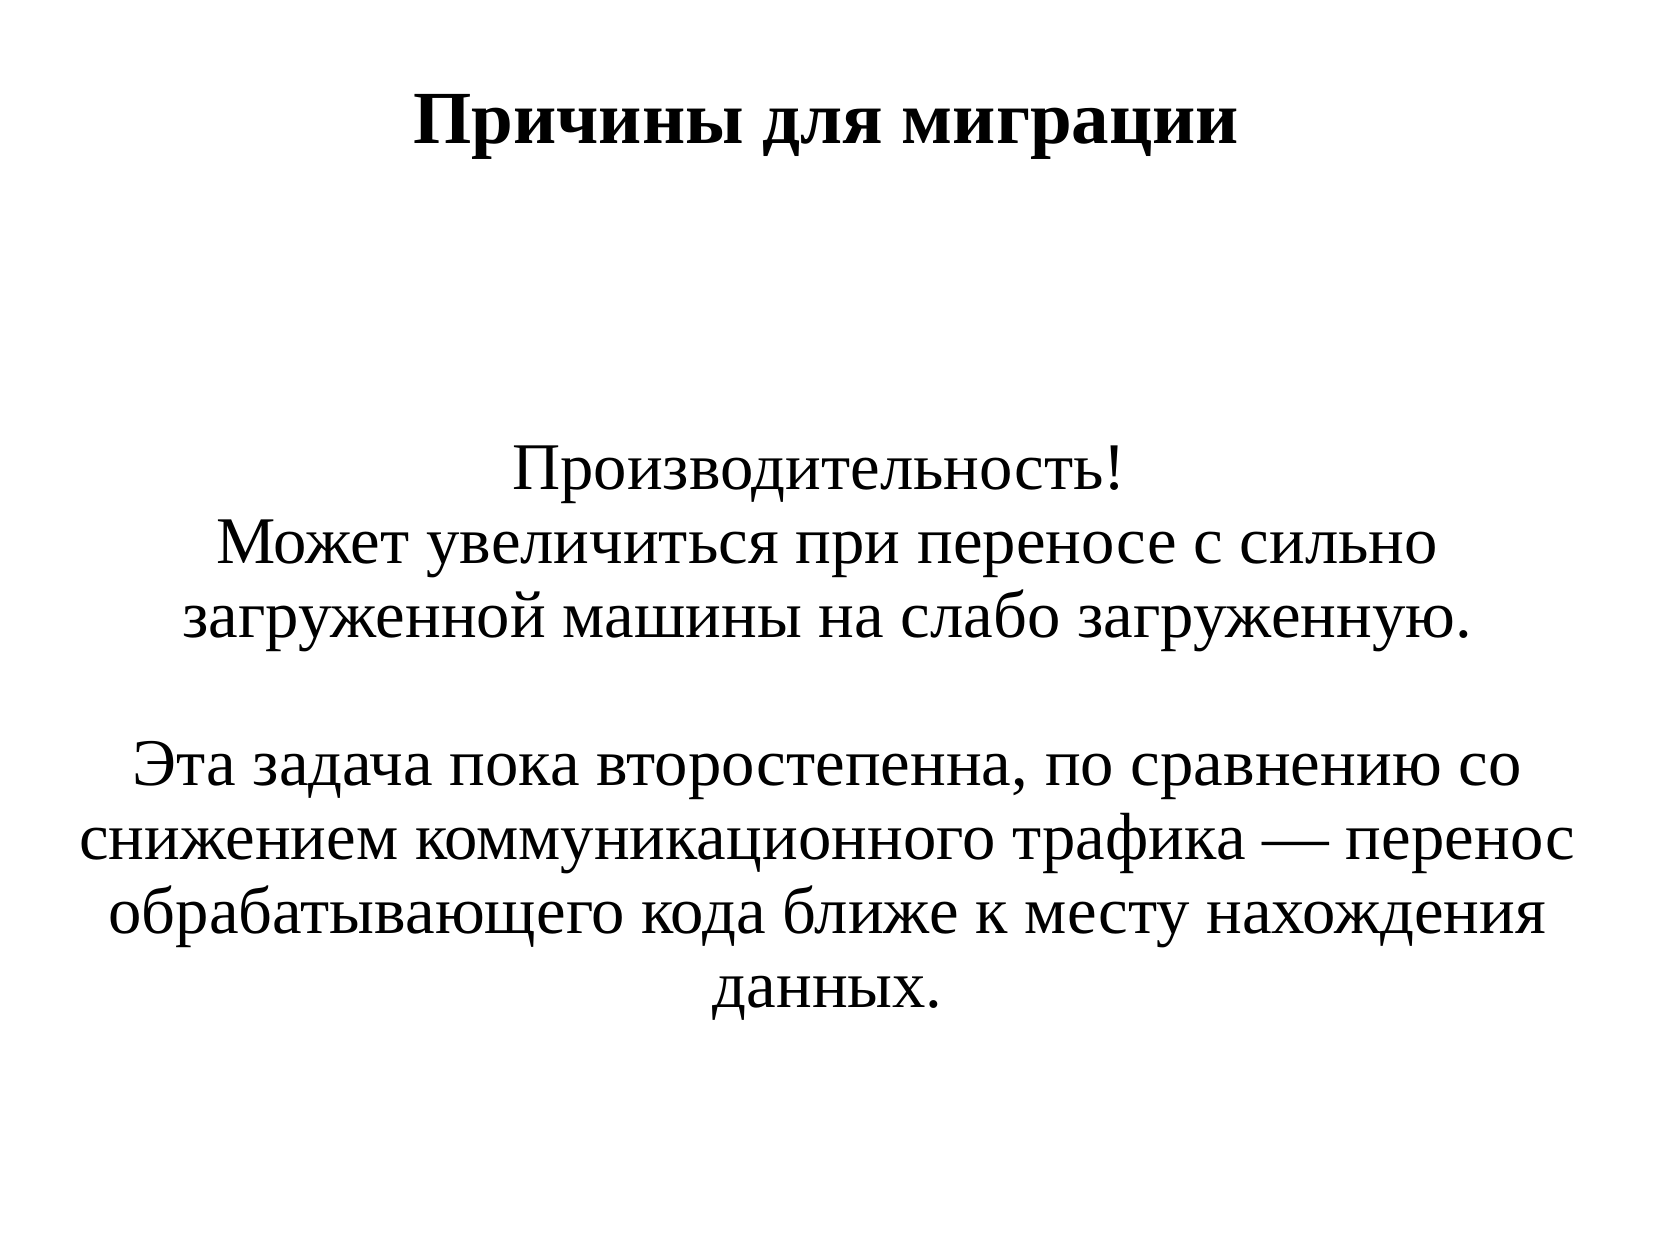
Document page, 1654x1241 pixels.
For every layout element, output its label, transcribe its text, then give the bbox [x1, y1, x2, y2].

subtitle Производительность! Может увеличиться при переносе с сильно загруженной машины на слабо загруженную. Эта задача пока второстепенна, по сравнению со снижением коммуникационного трафика — перенос обрабатывающего кода ближе к месту нахождения данных. [30, 236, 1626, 1215]
title Причины для миграции [30, 27, 1624, 210]
